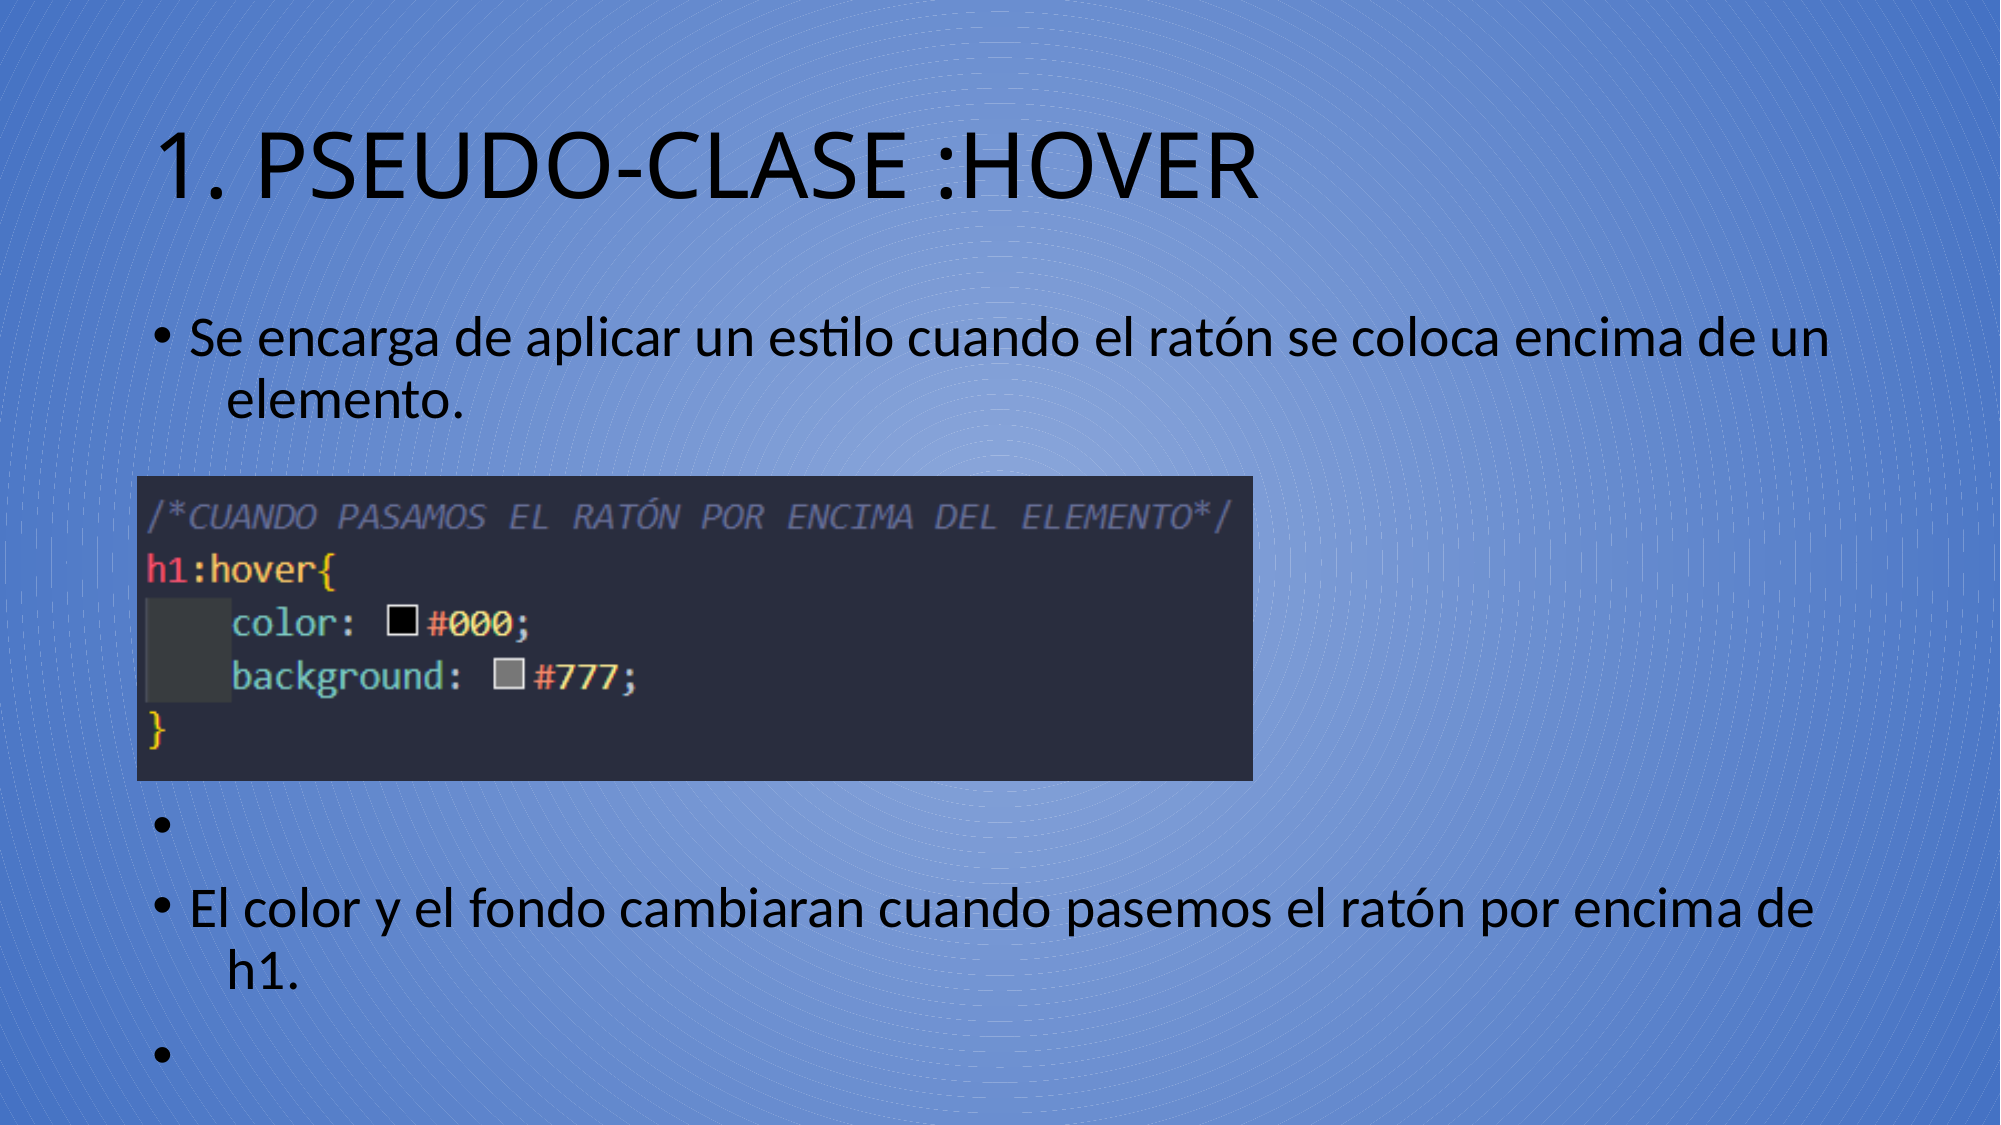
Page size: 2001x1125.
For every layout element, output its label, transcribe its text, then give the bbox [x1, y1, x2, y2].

title 1. PSEUDO-CLASE :HOVER [137, 59, 1863, 278]
list Se encarga de aplicar un estilo cuando el ratón se coloca encima de un elemento. El color y el fondo cambiaran cuando pasemos el ratón por encima de h1. [137, 299, 1863, 1014]
picture [137, 476, 1253, 781]
